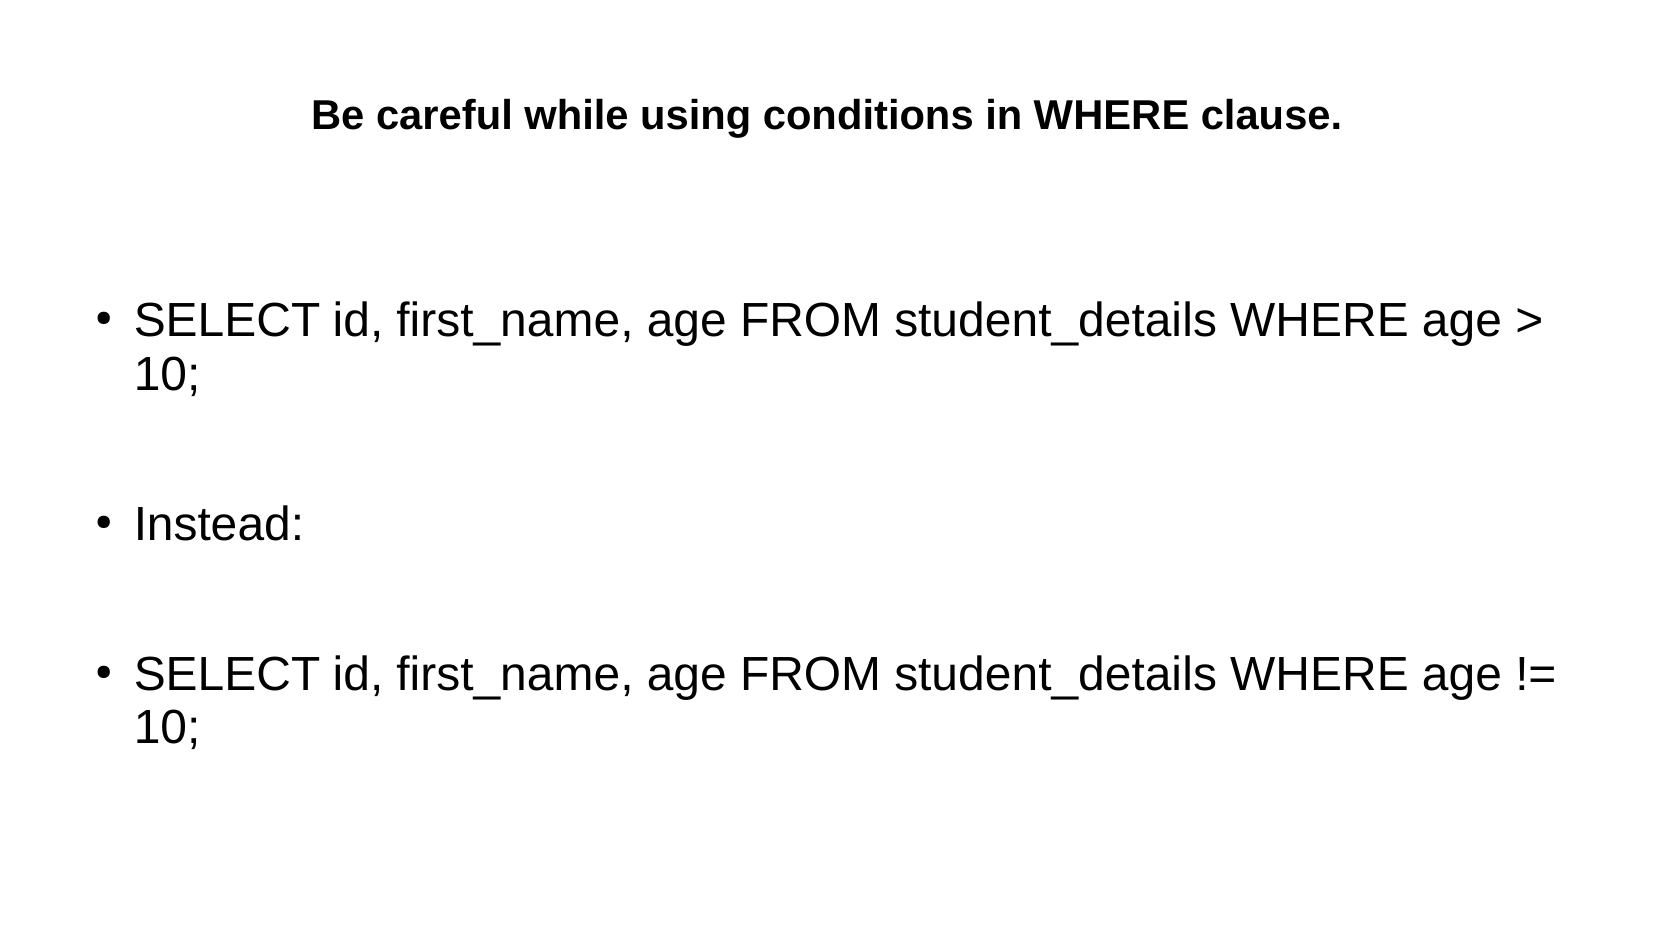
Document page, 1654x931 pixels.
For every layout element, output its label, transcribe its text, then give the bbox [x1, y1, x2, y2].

list SELECT id, first_name, age FROM student_details WHERE age > 10; Instead: SELECT id, first_name, age FROM student_details WHERE age != 10; [82, 217, 1571, 758]
title Be careful while using conditions in WHERE clause. [82, 37, 1571, 193]
